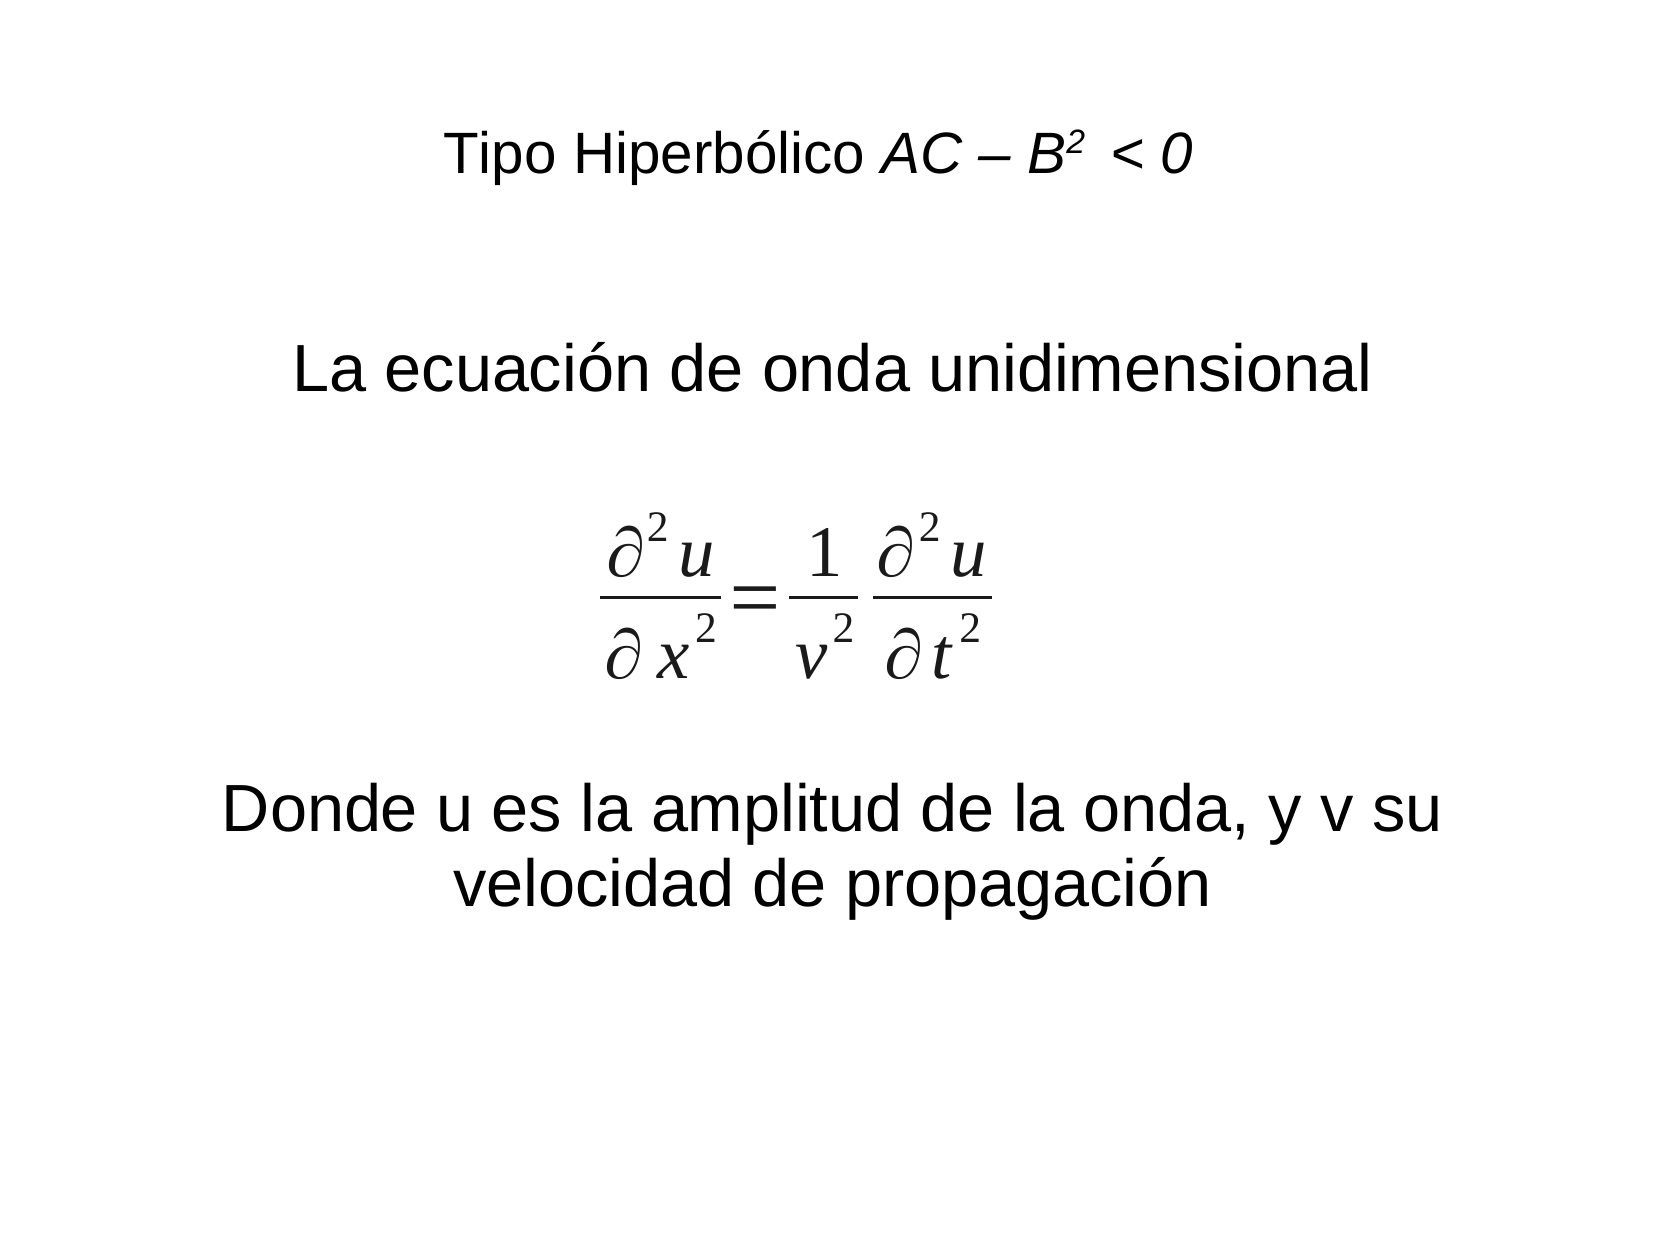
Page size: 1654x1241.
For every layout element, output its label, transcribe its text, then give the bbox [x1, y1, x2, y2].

text_box Donde u es la amplitud de la onda, y v su velocidad de propagación [88, 770, 1577, 921]
chart [590, 501, 1001, 695]
title Tipo Hiperbólico AC – B2 < 0 [82, 56, 1571, 250]
subtitle La ecuación de onda unidimensional [88, 295, 1577, 441]
